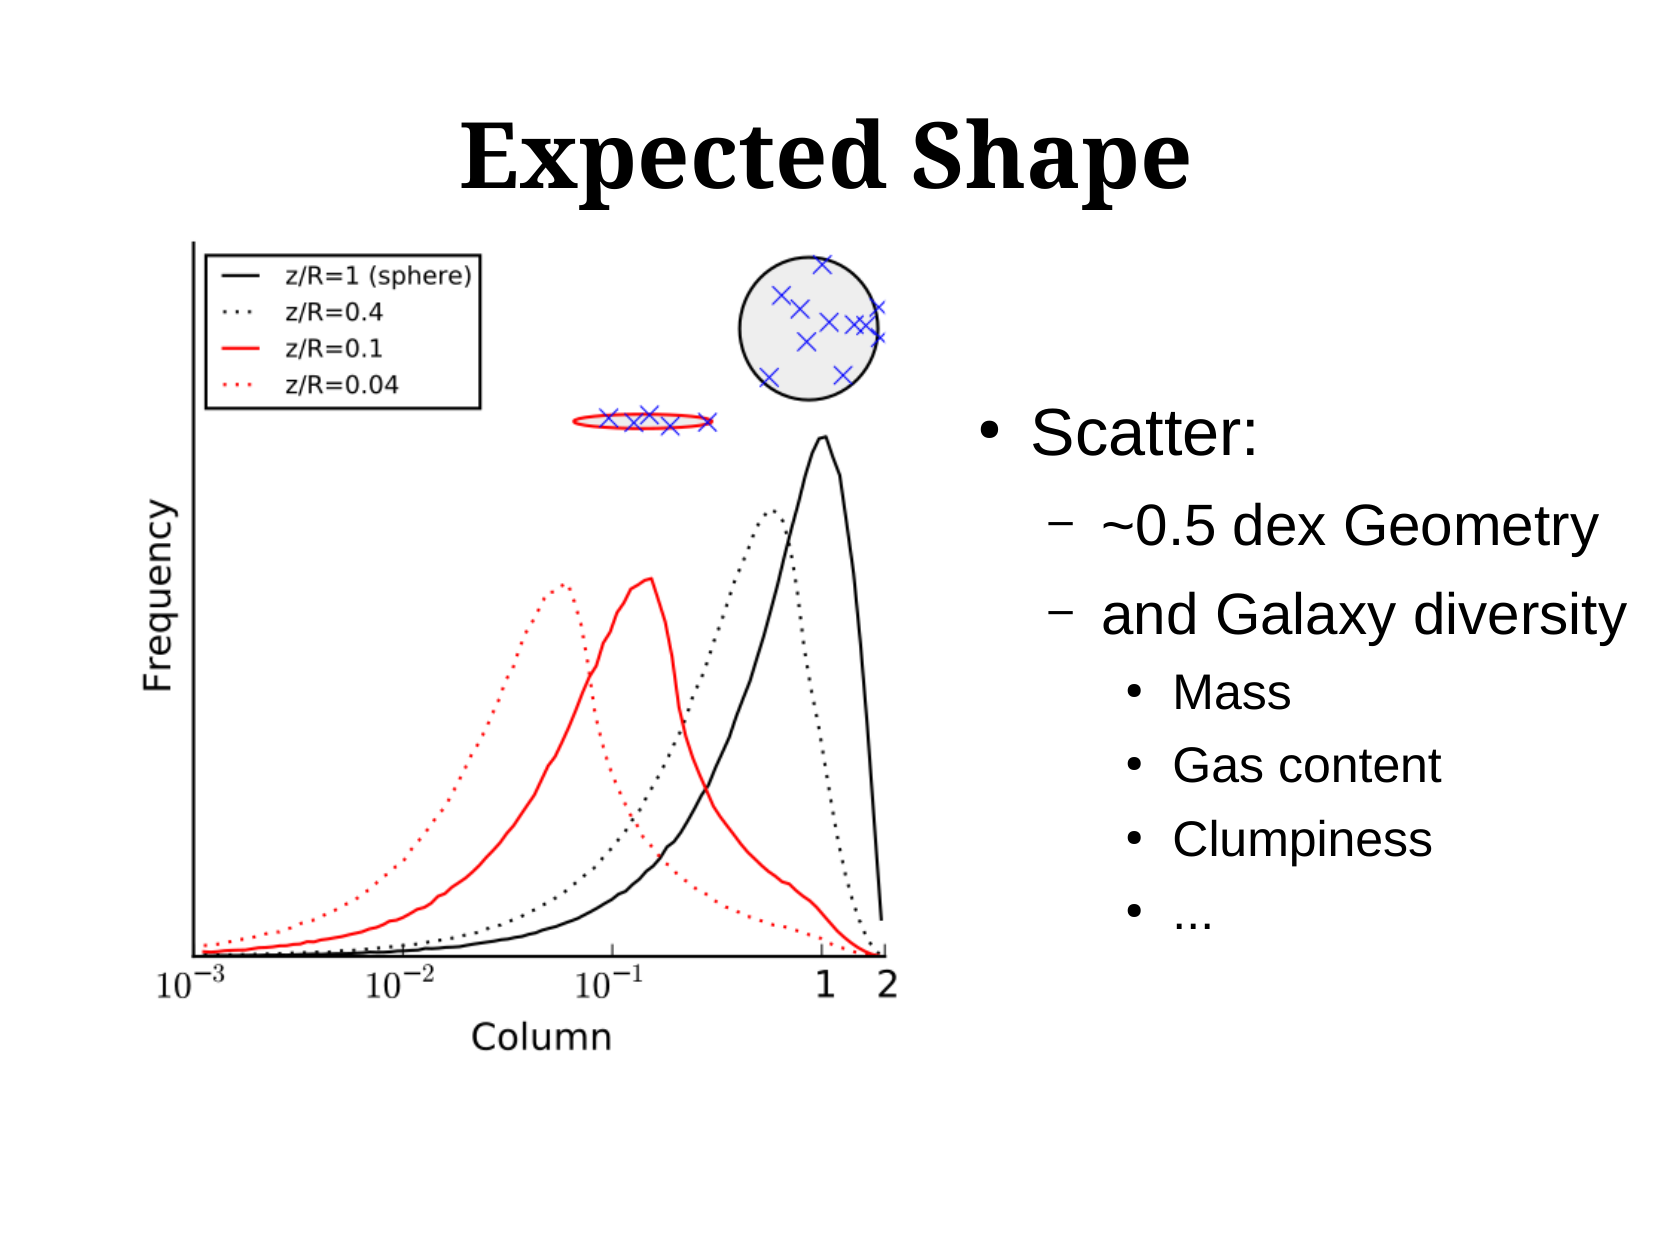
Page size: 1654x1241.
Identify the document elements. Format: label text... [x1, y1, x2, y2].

title Expected Shape [82, 49, 1571, 257]
list Scatter: ~0.5 dex Geometry and Galaxy diversity Mass Gas content Clumpiness ... [960, 290, 1636, 1010]
picture [120, 221, 916, 1081]
